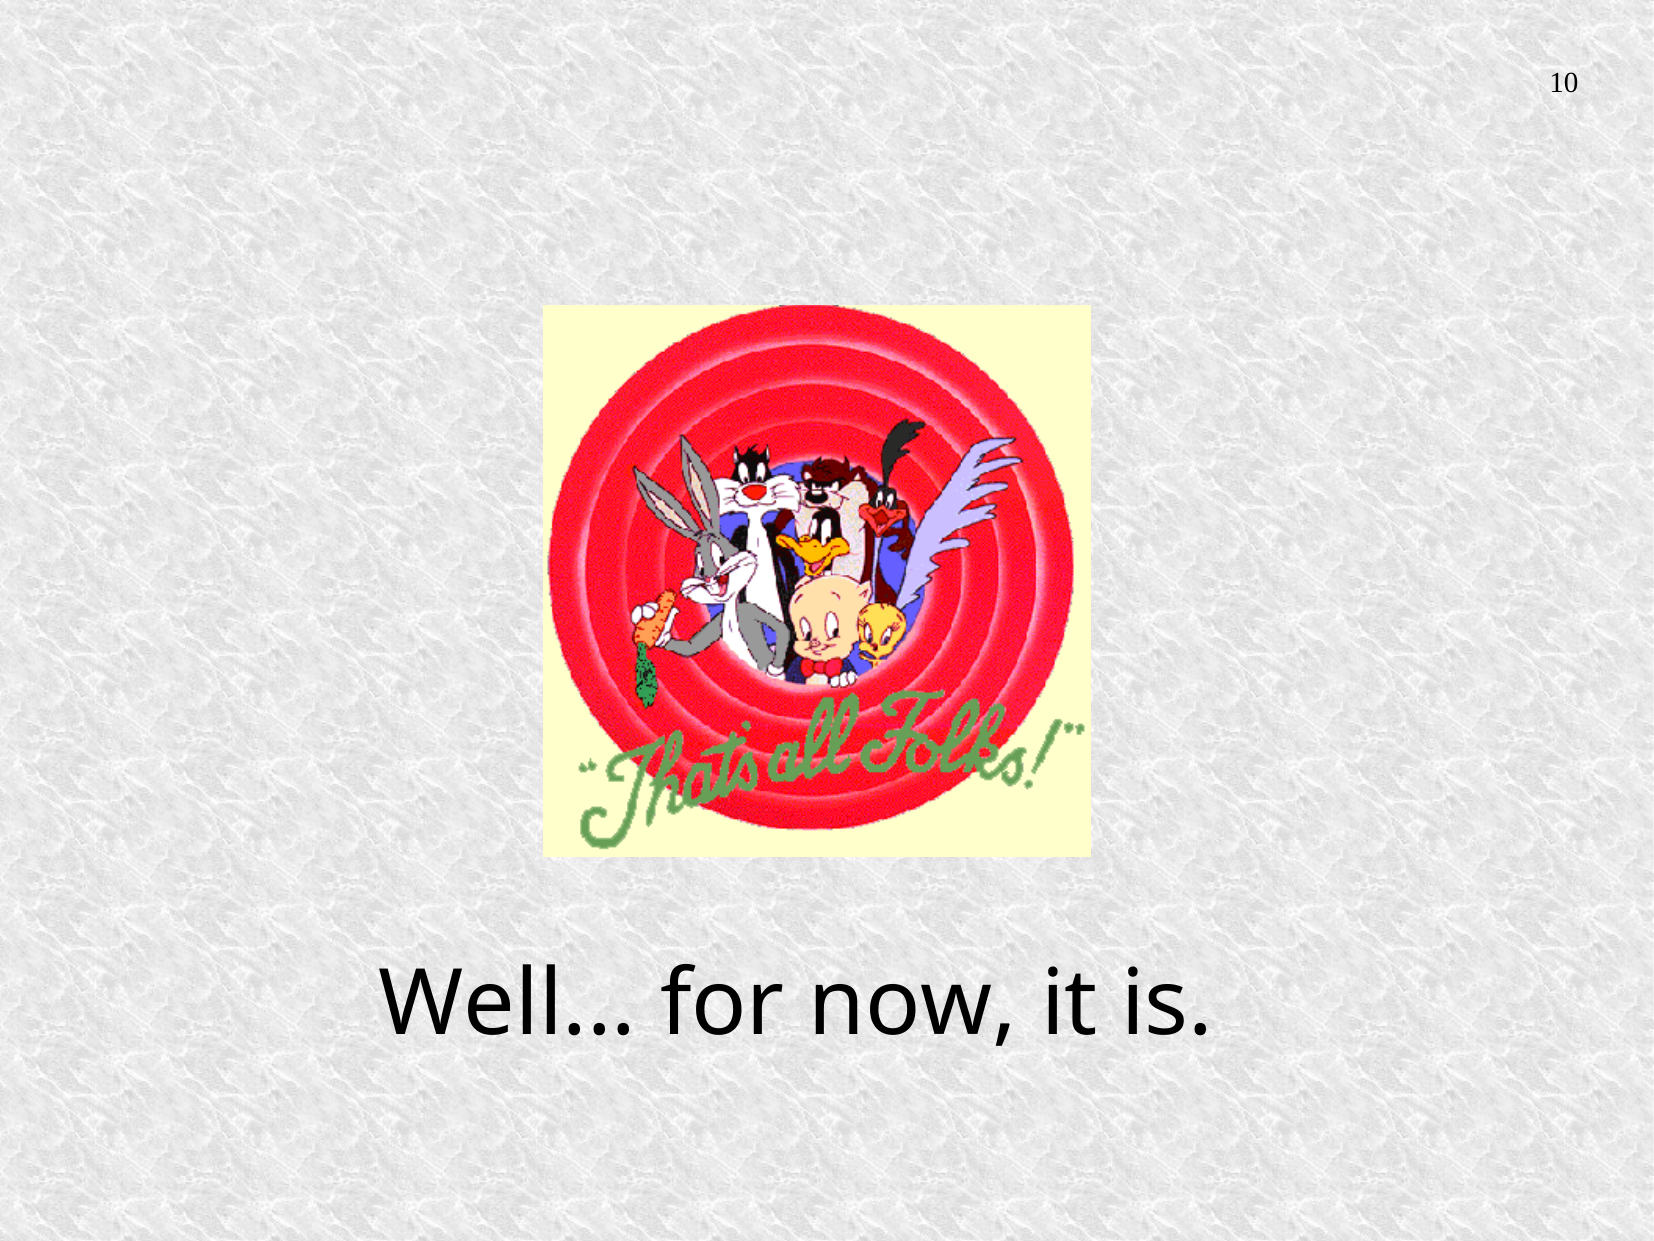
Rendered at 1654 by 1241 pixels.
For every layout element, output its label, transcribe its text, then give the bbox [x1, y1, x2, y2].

title Well... for now, it is. [90, 895, 1503, 1103]
picture [0, 0, 1654, 1241]
